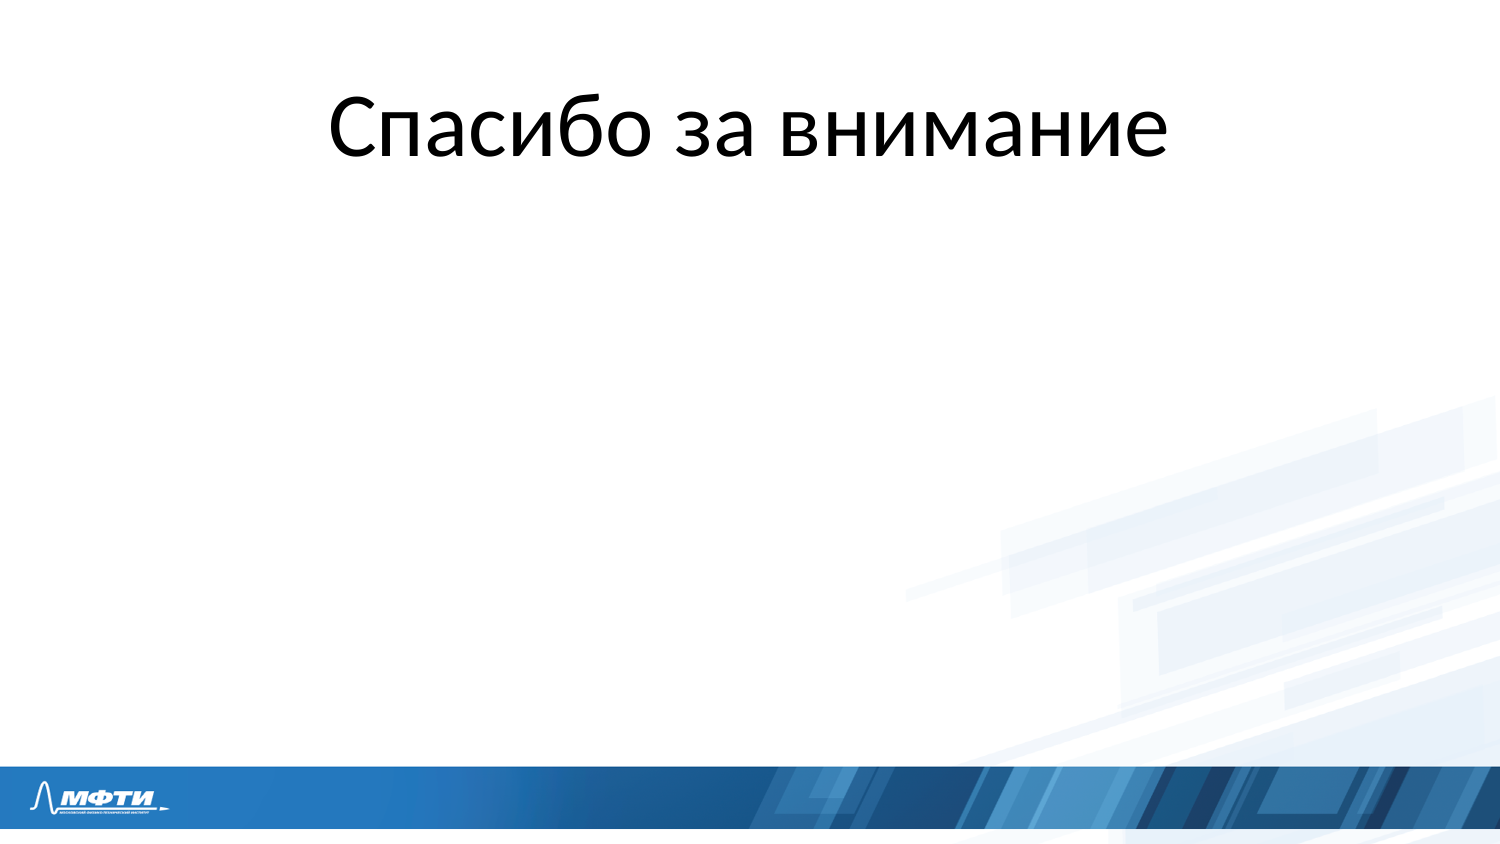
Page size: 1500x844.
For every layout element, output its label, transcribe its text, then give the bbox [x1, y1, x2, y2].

picture [0, 0, 1500, 844]
title Спасибо за внимание [51, 72, 1449, 167]
